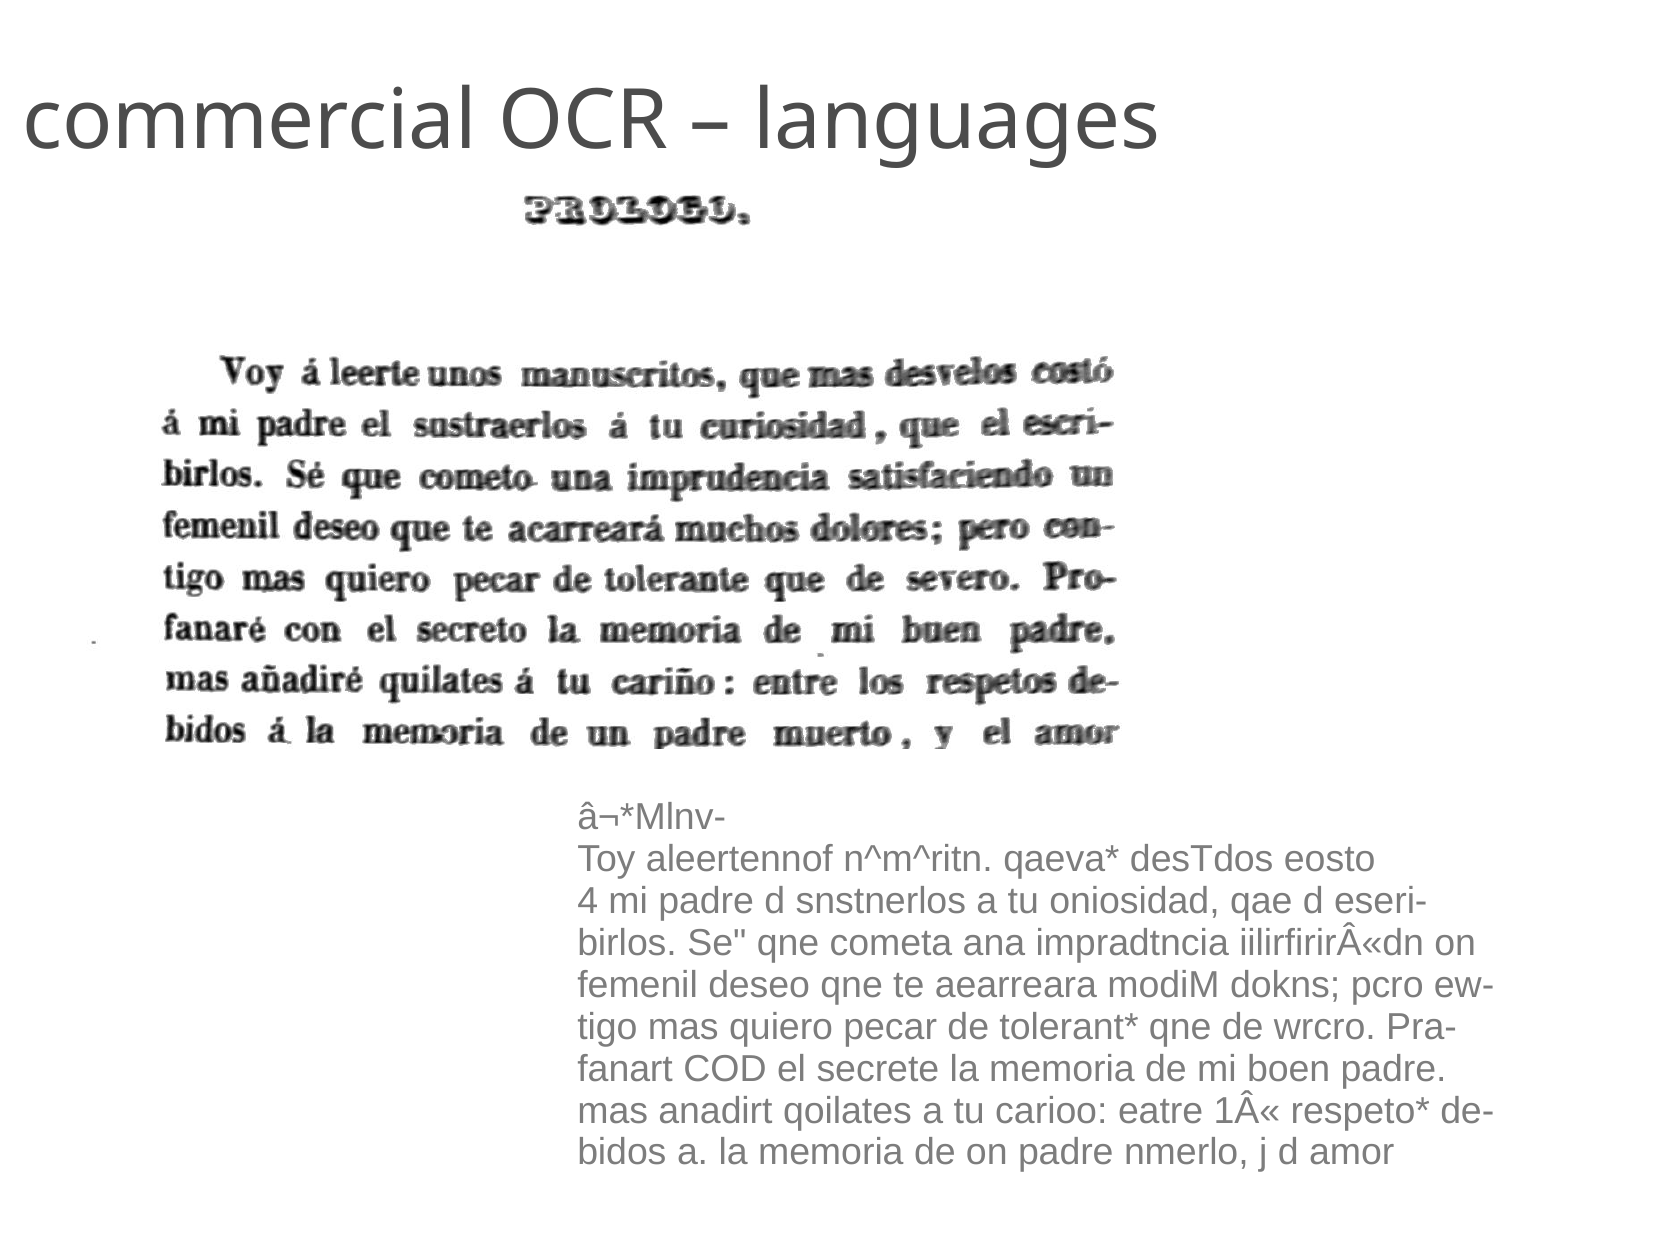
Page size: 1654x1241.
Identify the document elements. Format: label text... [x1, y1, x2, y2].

text_box â¬*Mlnv- Toy aleertennof n^m^ritn. qaeva* desTdos eosto 4 mi padre d snstnerlos a tu oniosidad, qae d eseri- birlos. Se" qne cometa ana impradtncia iilirfirirÂ«dn on femenil deseo qne te aearreara modiM dokns; pcro ew- tigo mas quiero pecar de tolerant* qne de wrcro. Pra- fanart COD el secrete la memoria de mi boen padre. mas anadirt qoilates a tu carioo: eatre 1Â« respeto* de- bidos a. la memoria de on padre nmerlo, j d amor [562, 787, 1632, 1181]
title commercial OCR – languages [22, 19, 1654, 213]
picture [0, 168, 1276, 749]
